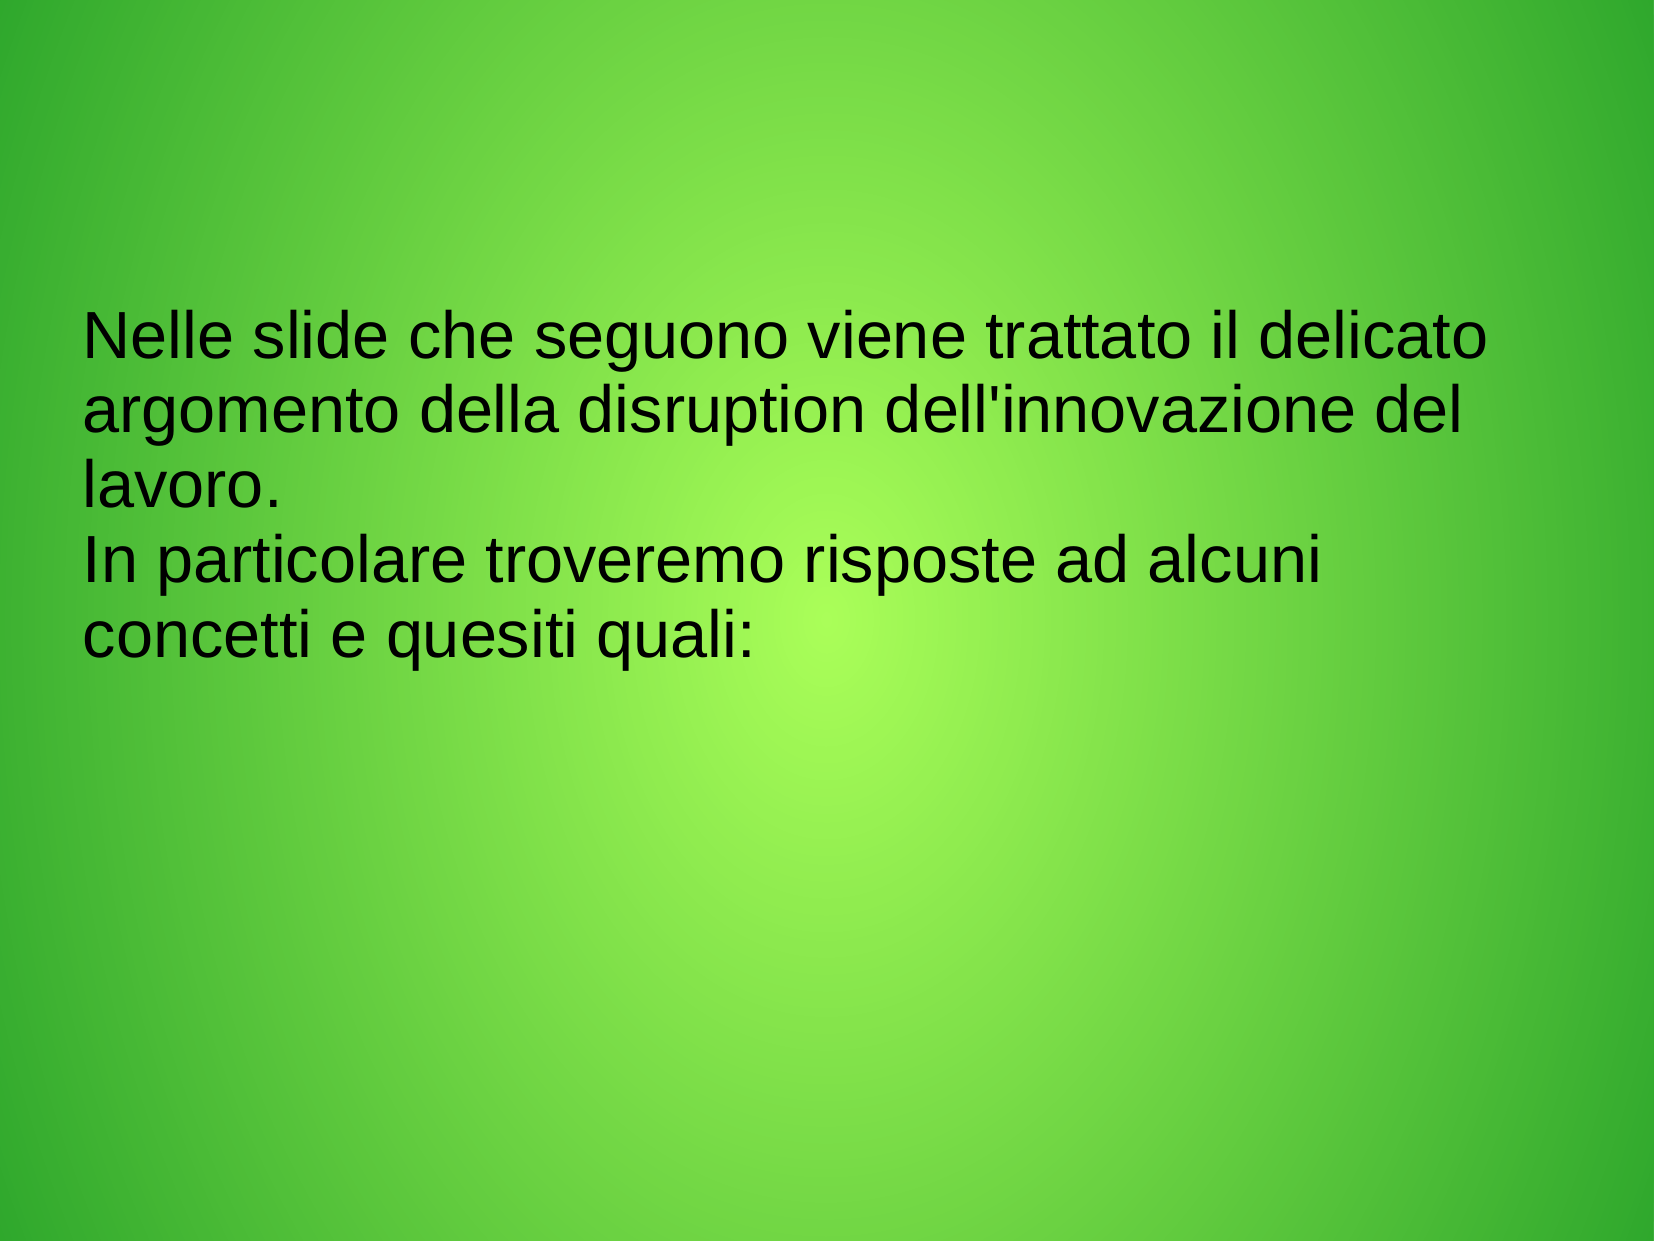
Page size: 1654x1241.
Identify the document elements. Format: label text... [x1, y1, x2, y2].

subtitle Nelle slide che seguono viene trattato il delicato argomento della disruption dell'innovazione del lavoro. In particolare troveremo risposte ad alcuni concetti e quesiti quali: [82, 47, 1571, 997]
